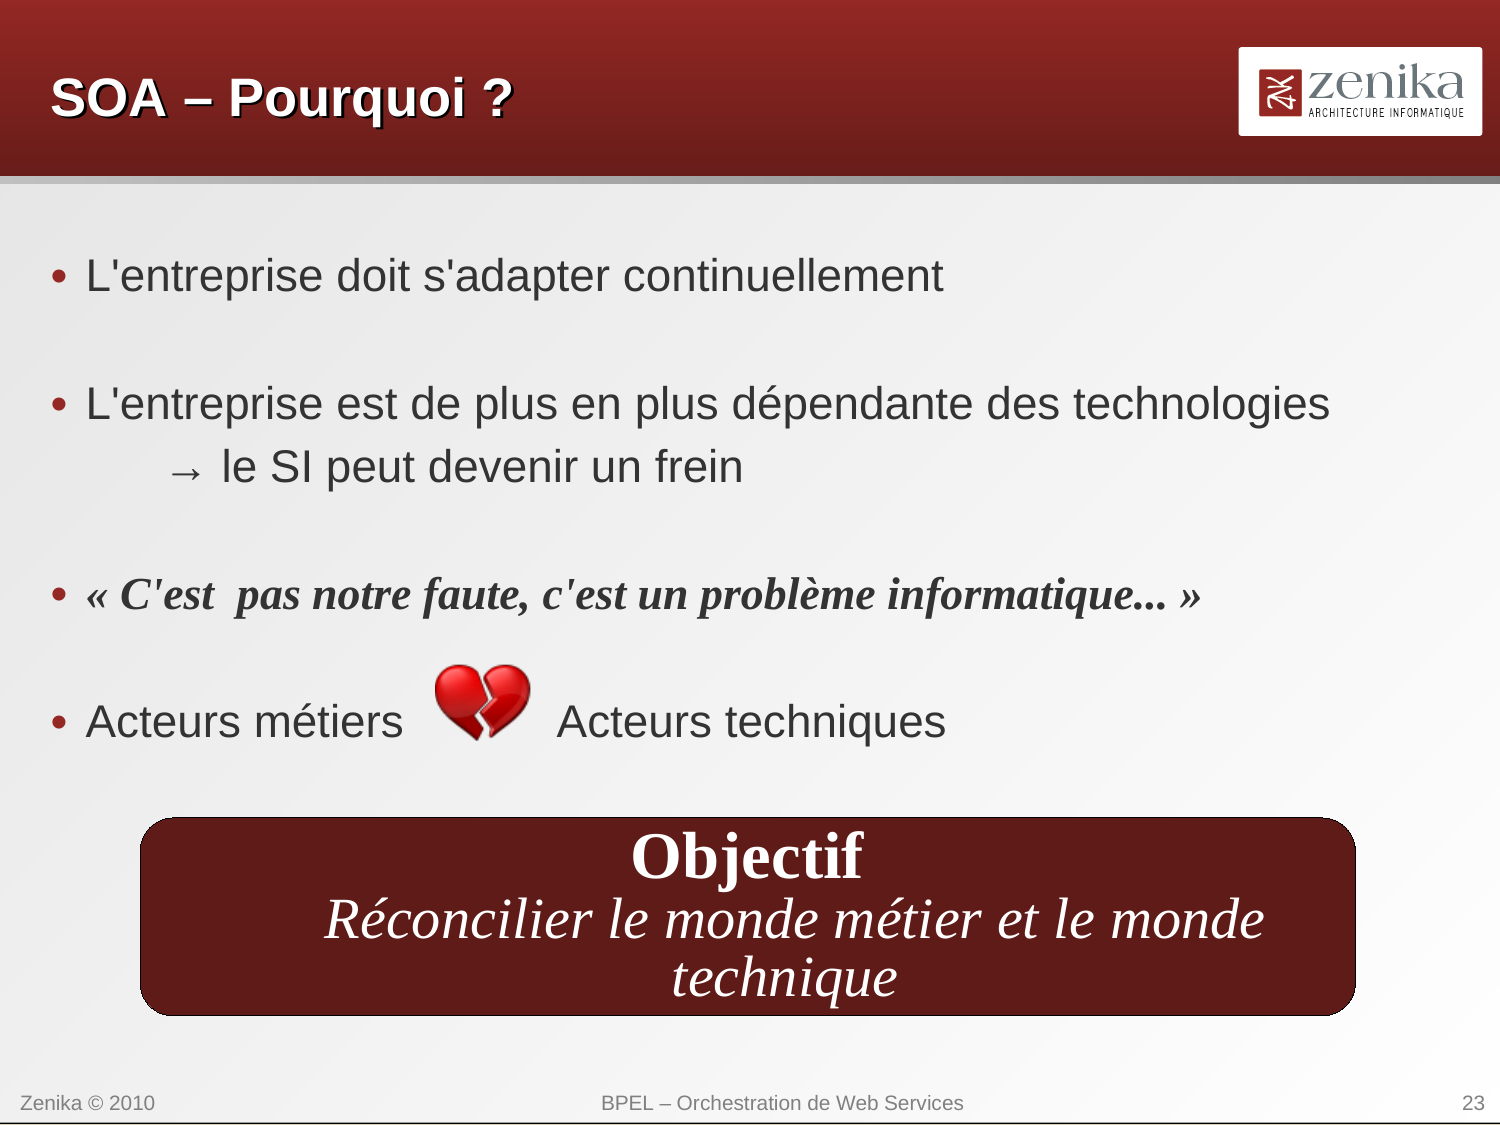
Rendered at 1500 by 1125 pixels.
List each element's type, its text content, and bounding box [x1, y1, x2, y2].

picture [1257, 58, 1464, 125]
title SOA – Pourquoi ? [50, 15, 1206, 180]
picture [435, 659, 532, 756]
list L'entreprise doit s'adapter continuellement L'entreprise est de plus en plus dépendante des technologies → le SI peut devenir un frein « C'est pas notre faute, c'est un problème informatique... » Acteurs métiers Acteurs techniques [50, 249, 1435, 1079]
